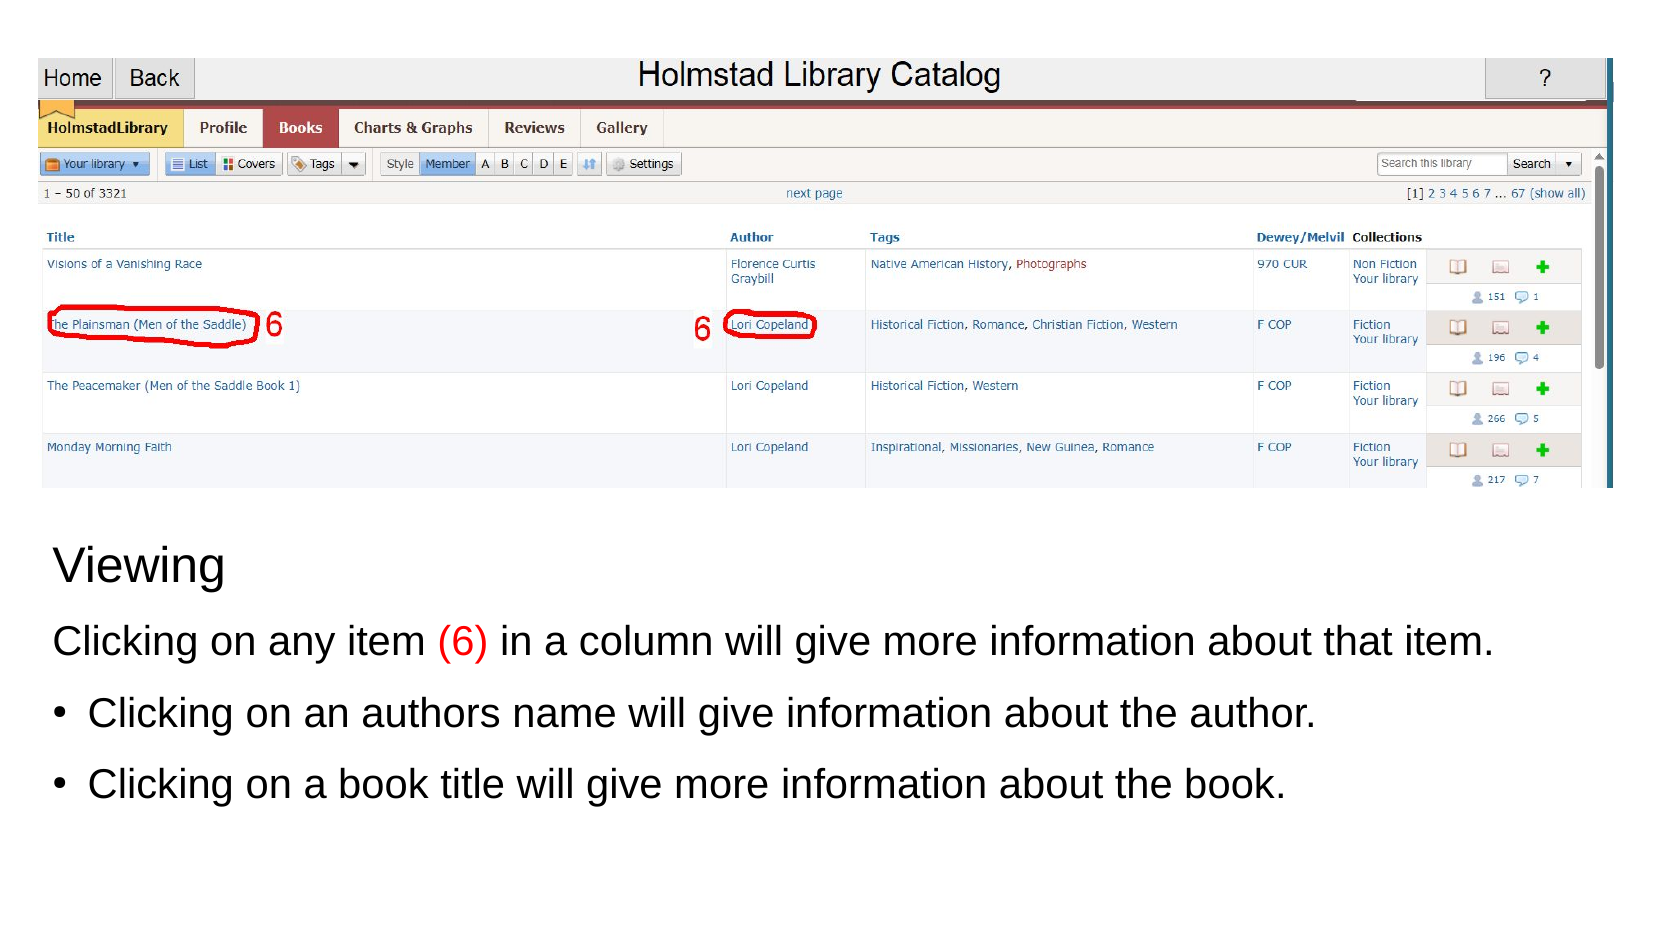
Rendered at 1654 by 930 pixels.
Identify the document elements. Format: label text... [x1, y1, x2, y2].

text_box Viewing Clicking on any item (6) in a column will give more information about that item. Clicking on an authors name will give information about the author. Clicking on a book title will give more information about the book. [37, 530, 1613, 863]
picture [38, 58, 1614, 488]
